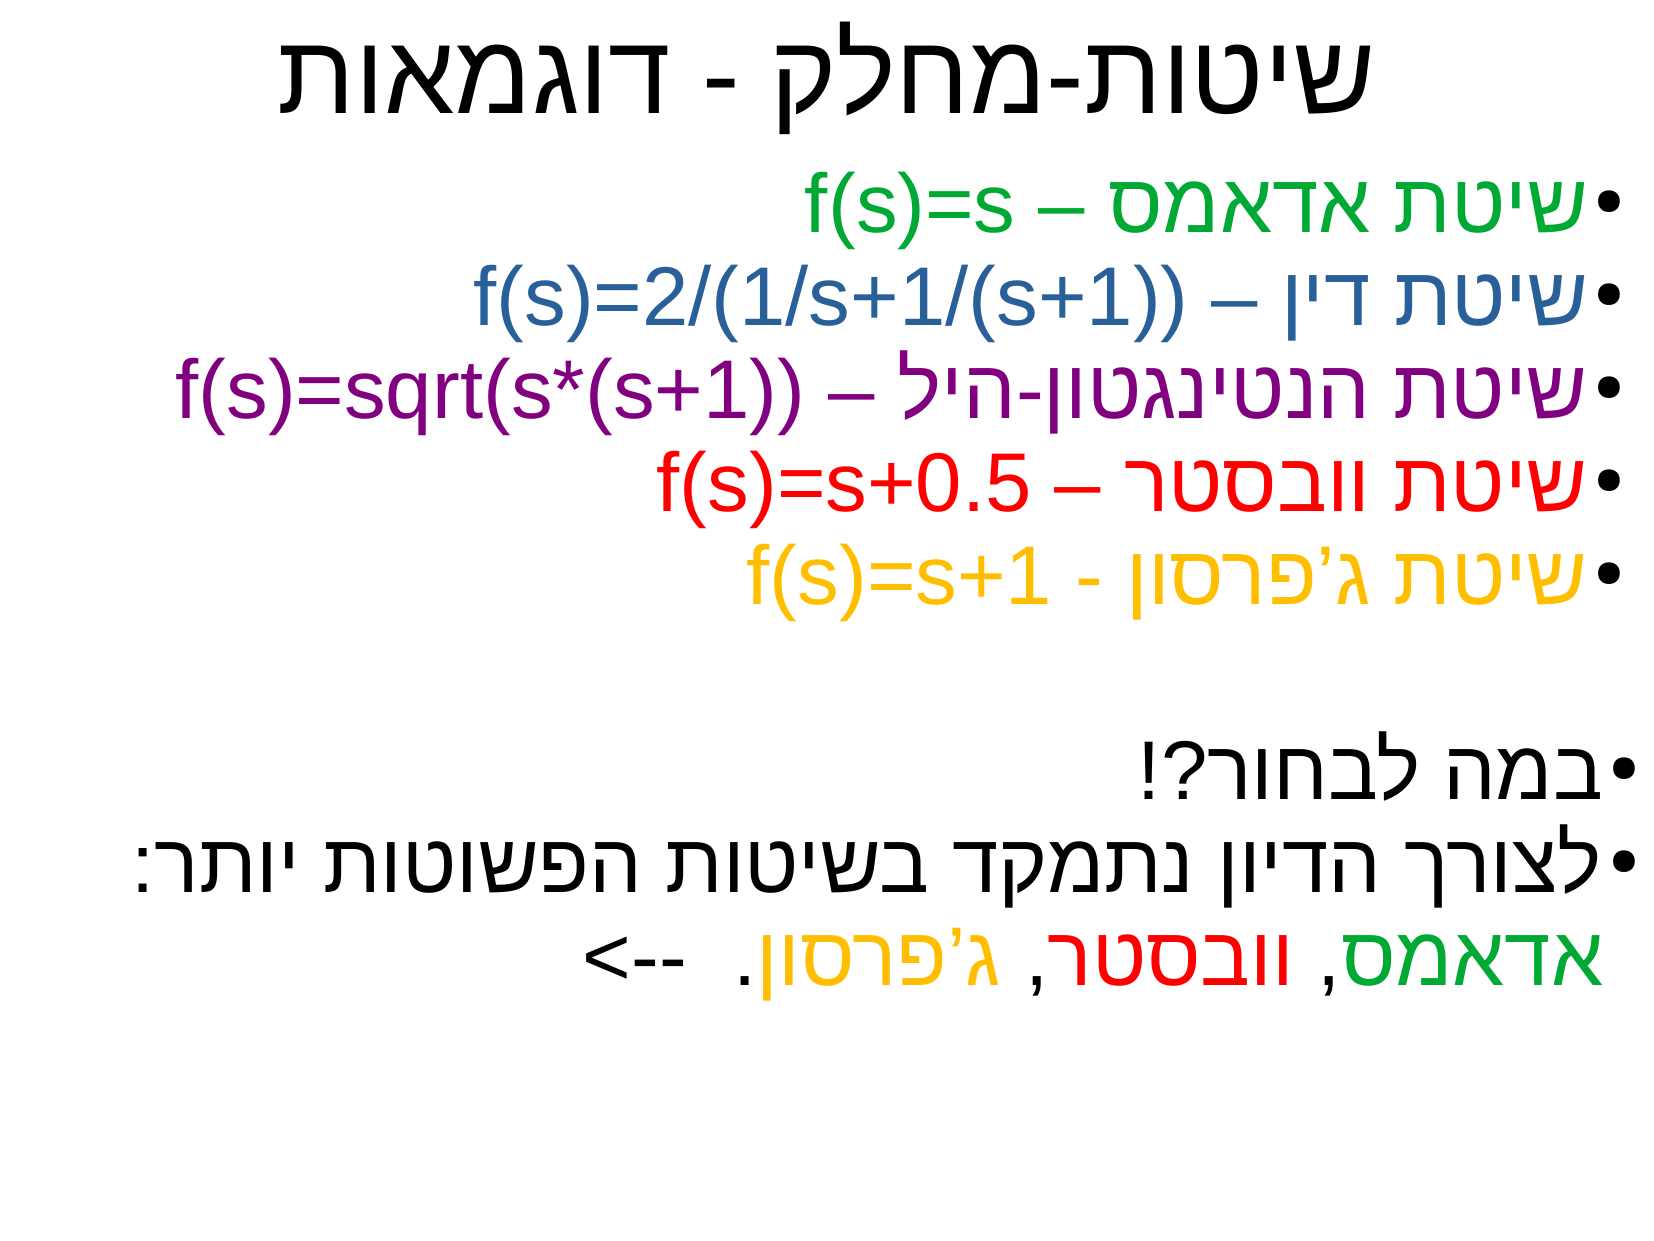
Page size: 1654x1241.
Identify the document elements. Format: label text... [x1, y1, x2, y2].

text_box שיטת אדאמס – f(s)=s שיטת דין – f(s)=2/(1/s+1/(s+1)) שיטת הנטינגטון-היל – f(s)=sqrt(s*(s+1)) שיטת וובסטר – f(s)=s+0.5 שיטת ג’פרסון - f(s)=s+1 [15, 150, 1639, 648]
text_box במה לבחור?! לצורך הדיון נתמקד בשיטות הפשוטות יותר: אדאמס, וובסטר, ג’פרסון. --> [30, 717, 1654, 1216]
title שיטות-מחלק - דוגמאות [0, 0, 1654, 151]
